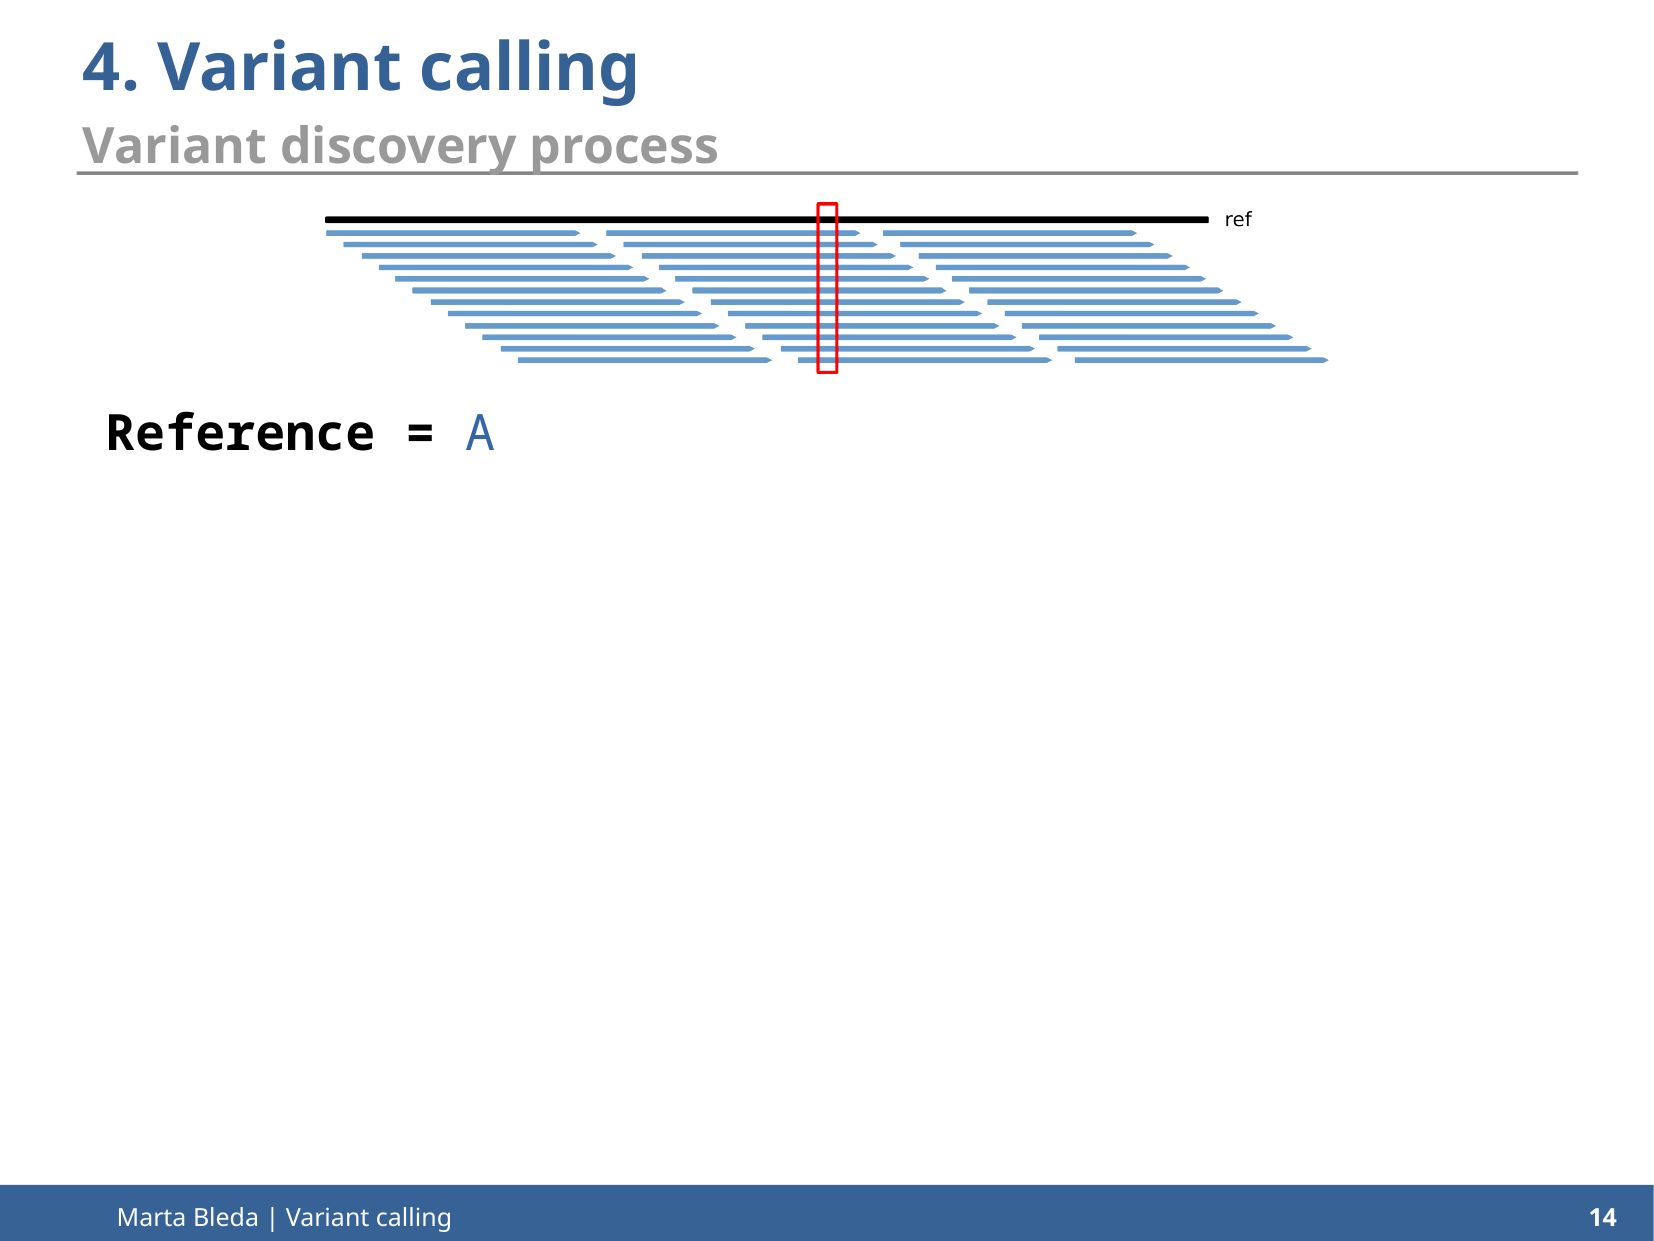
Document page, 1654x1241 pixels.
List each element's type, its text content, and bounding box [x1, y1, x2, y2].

picture [540, 170, 1580, 175]
list Reference = A [105, 396, 1572, 1139]
picture [325, 202, 1329, 374]
picture [497, 170, 533, 175]
title 4. Variant calling Variant discovery process [82, 31, 1571, 166]
picture [74, 170, 490, 175]
